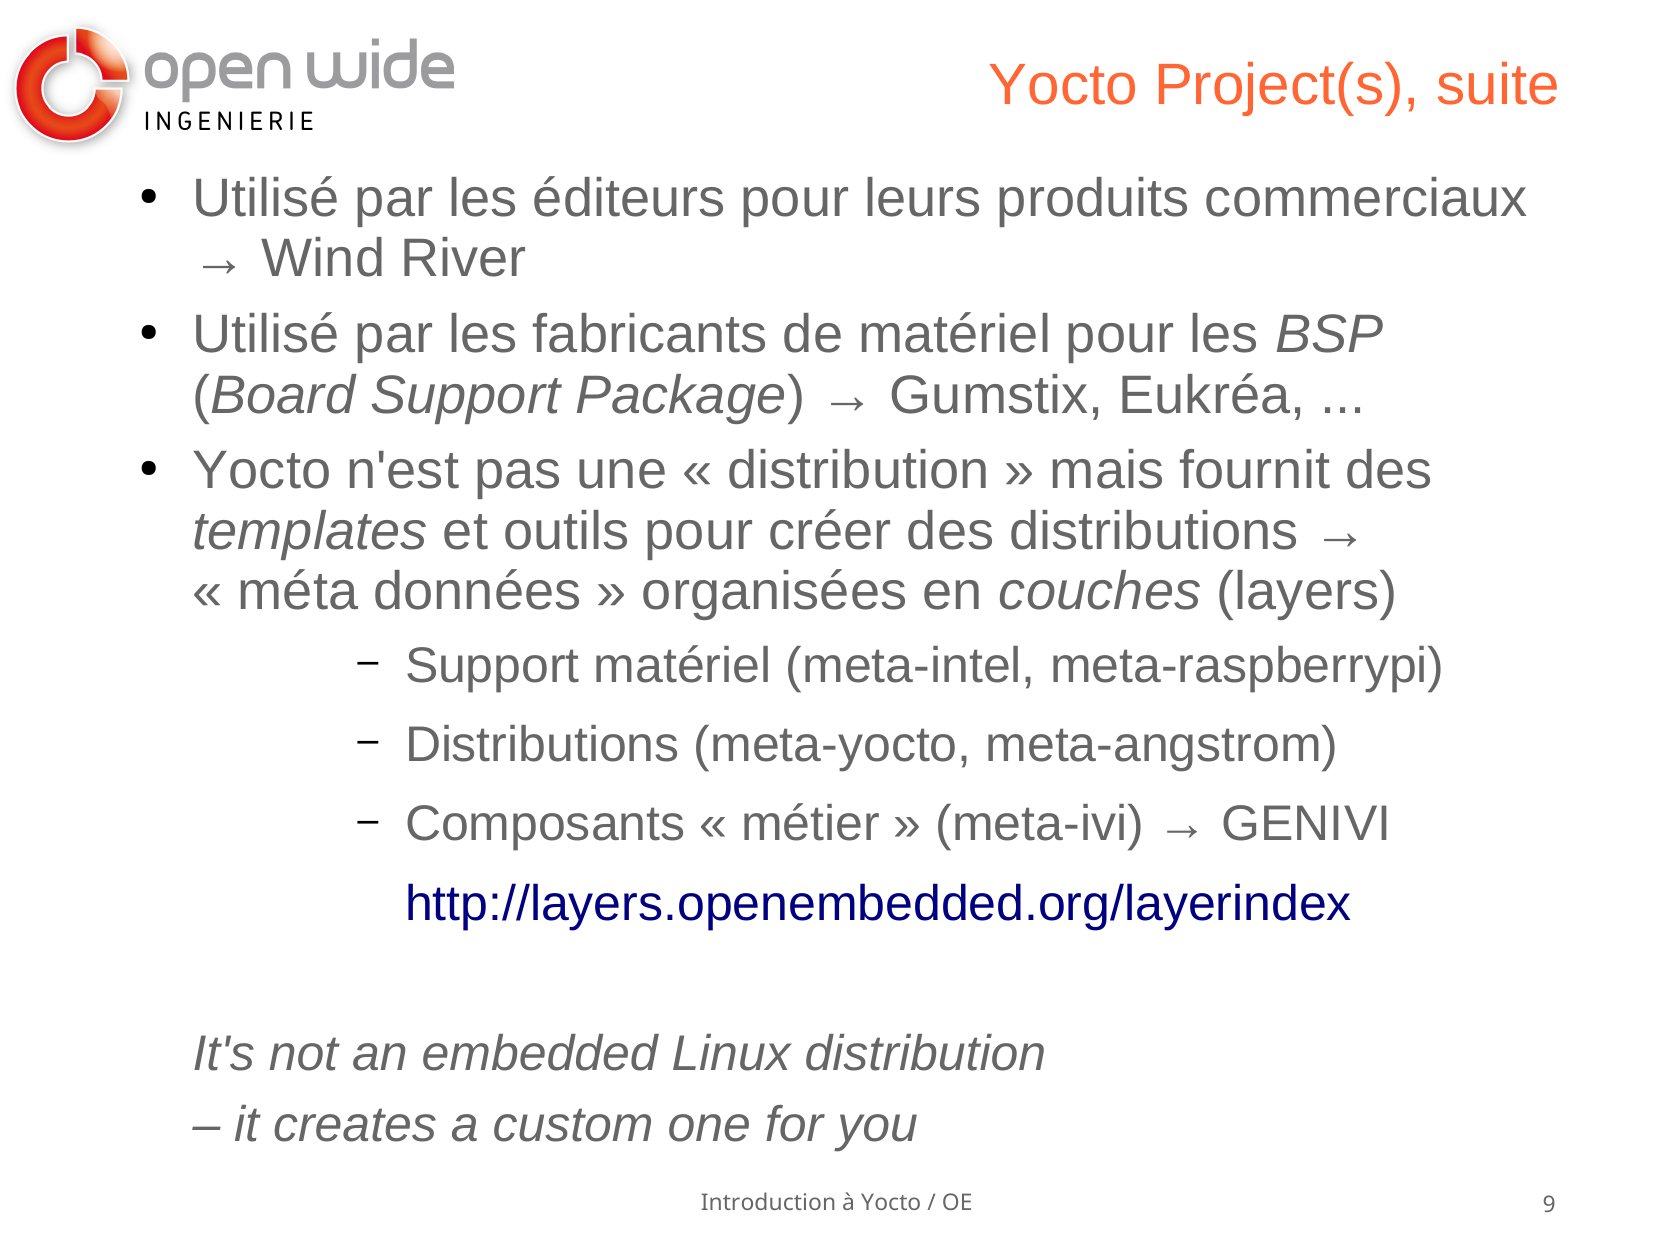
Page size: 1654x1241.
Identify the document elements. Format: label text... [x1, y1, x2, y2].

picture [0, 0, 454, 161]
title Yocto Project(s), suite [602, 12, 1561, 157]
list Utilisé par les éditeurs pour leurs produits commerciaux → Wind River Utilisé par les fabricants de matériel pour les BSP (Board Support Package) → Gumstix, Eukréa, ... Yocto n'est pas une « distribution » mais fournit des templates et outils pour créer des distributions → « méta données » organisées en couches (layers) Support matériel (meta-intel, meta-raspberrypi) Distributions (meta-yocto, meta-angstrom) Composants « métier » (meta-ivi) → GENIVI http://layers.openembedded.org/layerindex It's not an embedded Linux distribution – it creates a custom one for you [121, 167, 1534, 1158]
